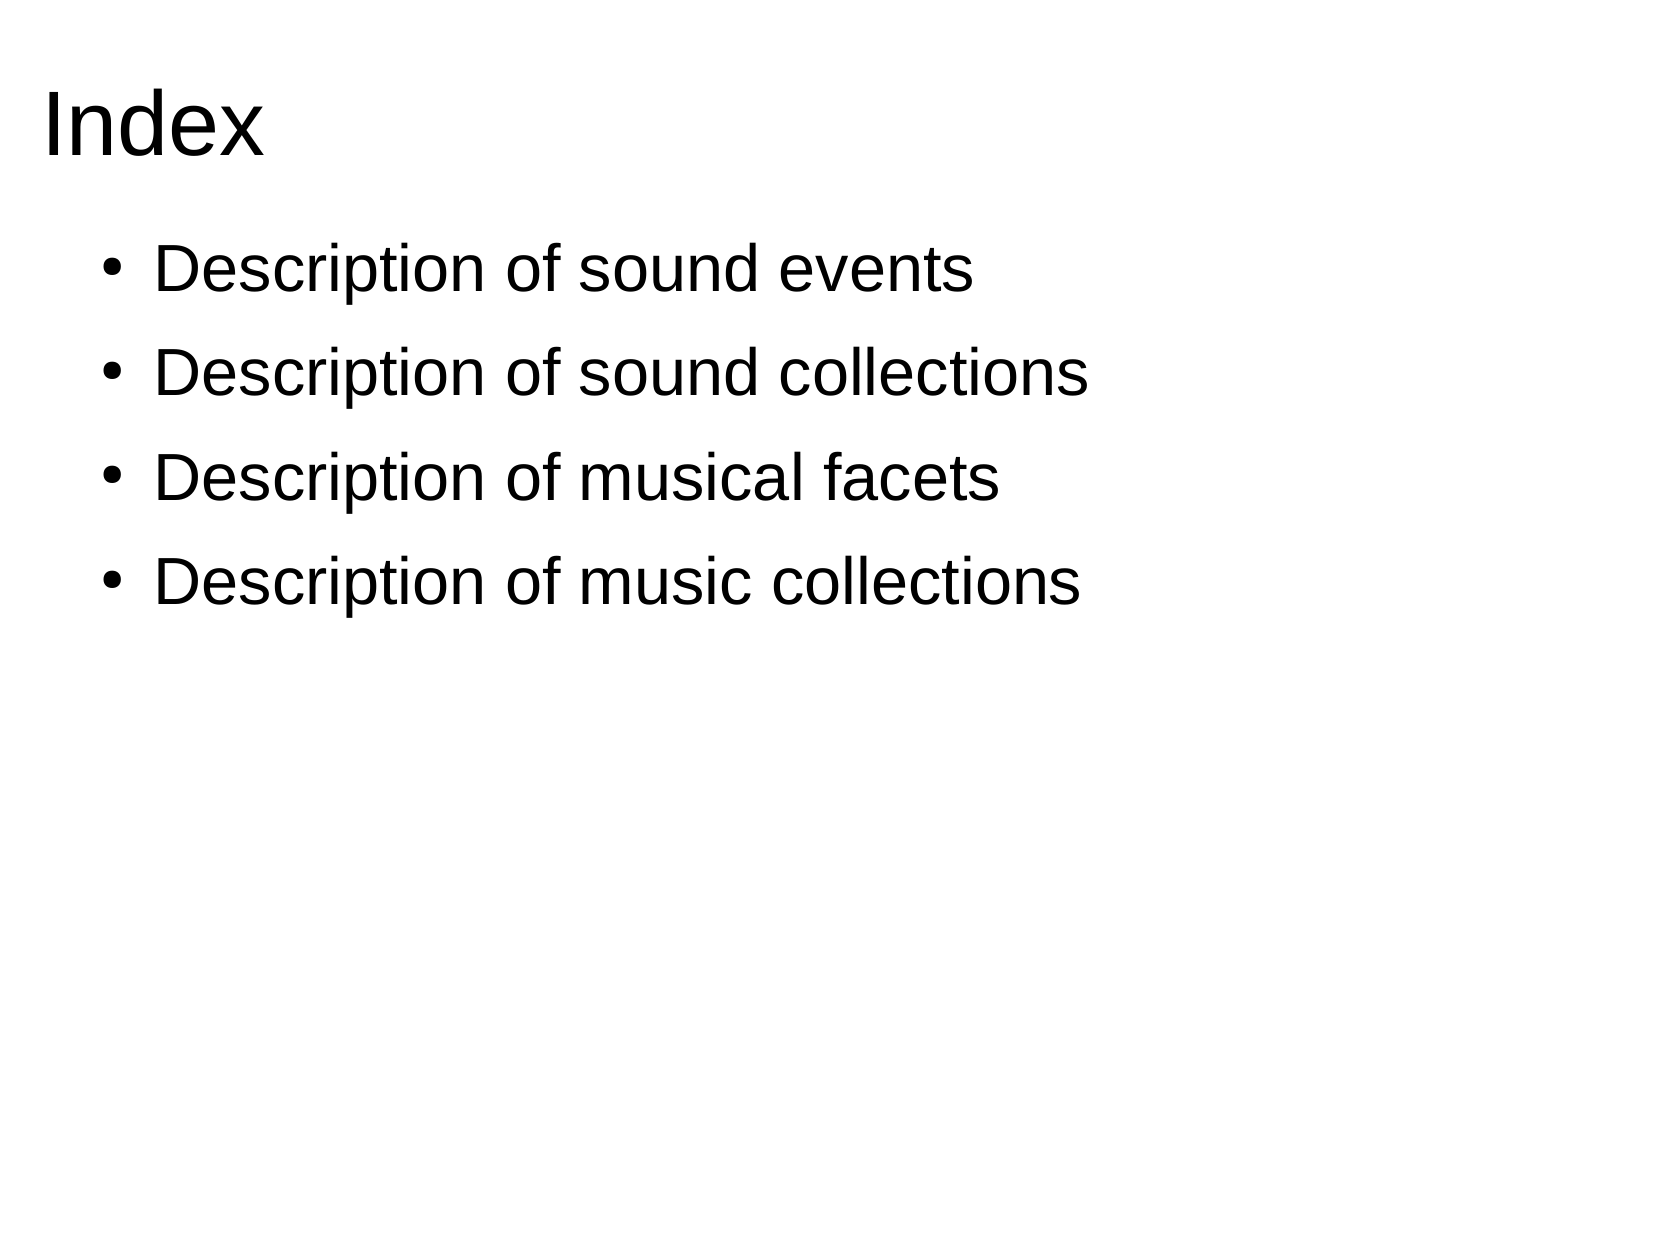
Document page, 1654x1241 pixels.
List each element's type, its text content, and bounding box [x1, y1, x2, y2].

title Index [41, 19, 1530, 227]
list Description of sound events Description of sound collections Description of musical facets Description of music collections [82, 231, 1350, 951]
